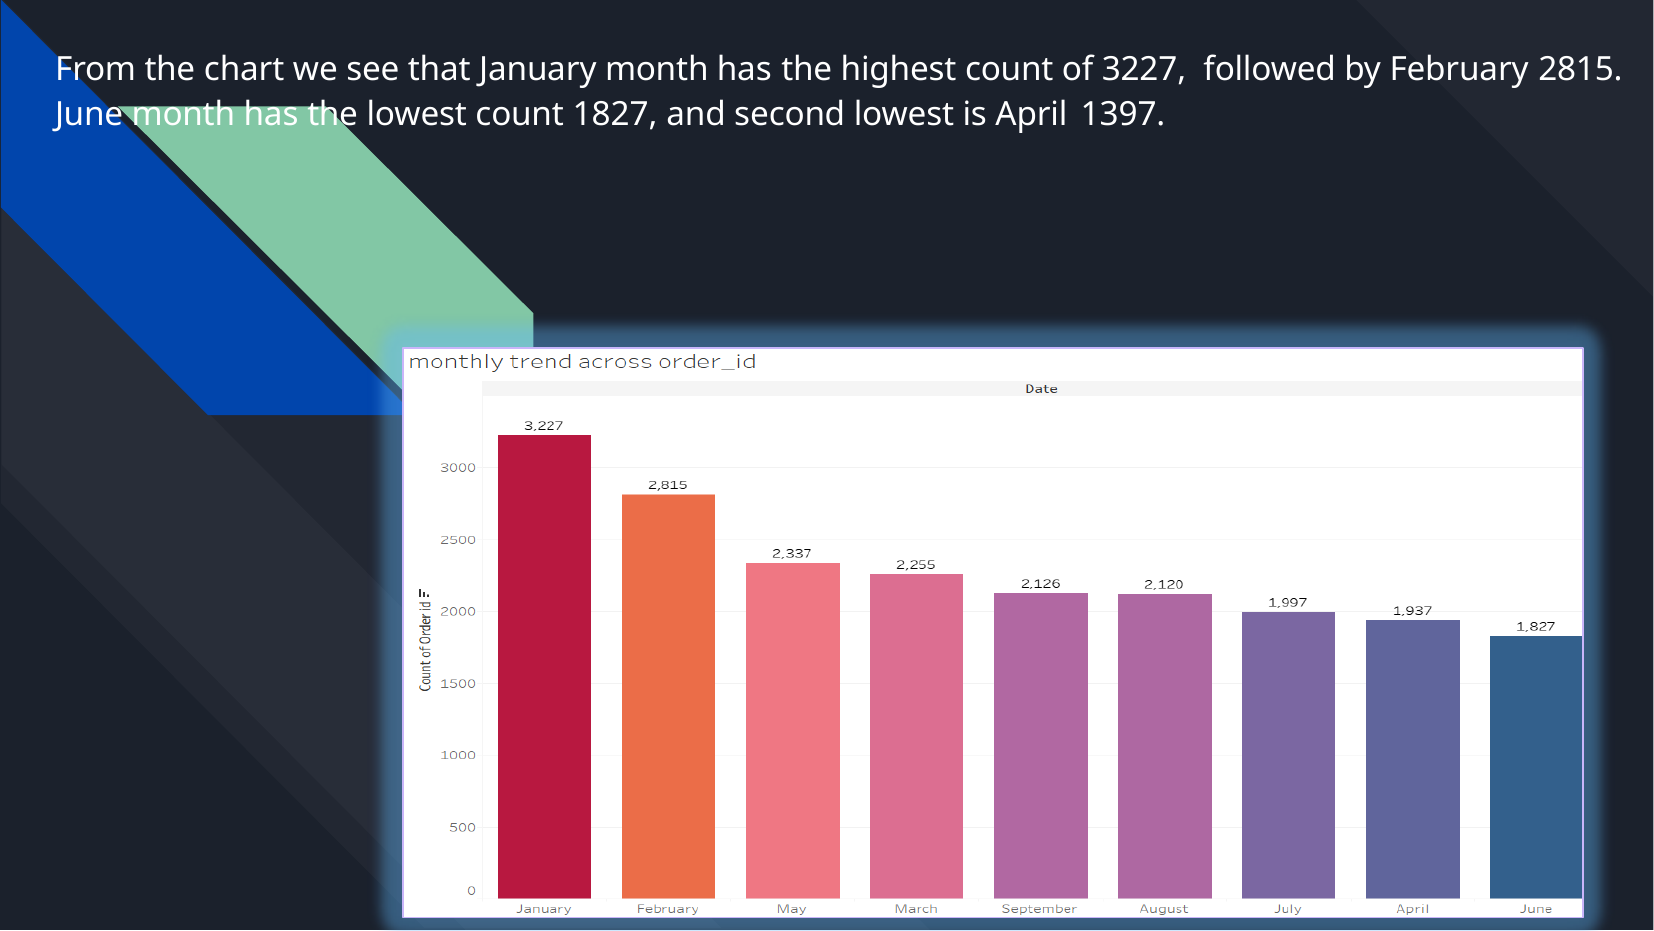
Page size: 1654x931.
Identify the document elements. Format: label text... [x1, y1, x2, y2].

text_box [364, 309, 1620, 931]
text_box From the chart we see that January month has the highest count of 3227, followed by February 2815. June month has the lowest count 1827, and second lowest is April 1397. [40, 37, 1654, 173]
